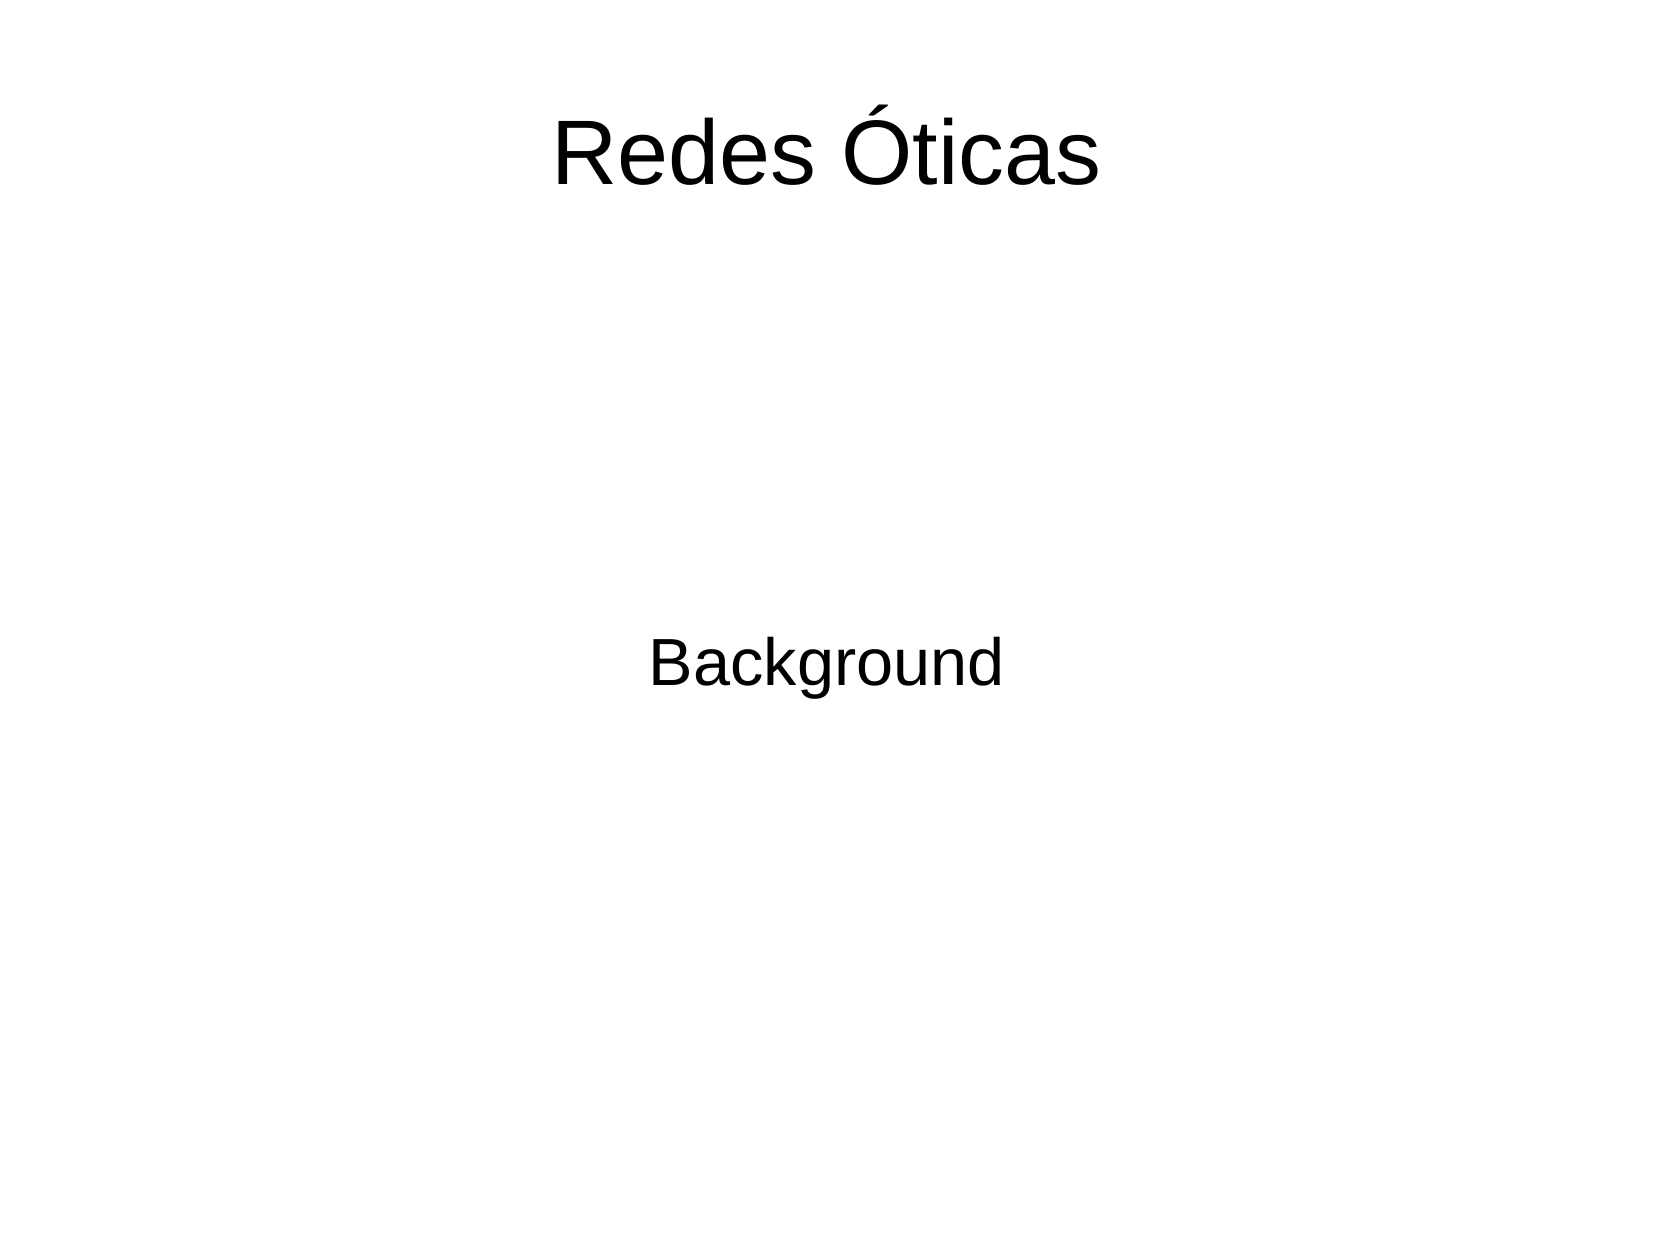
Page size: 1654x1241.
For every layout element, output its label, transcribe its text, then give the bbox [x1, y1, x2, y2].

title Redes Óticas [82, 56, 1571, 250]
subtitle Background [82, 297, 1571, 1102]
